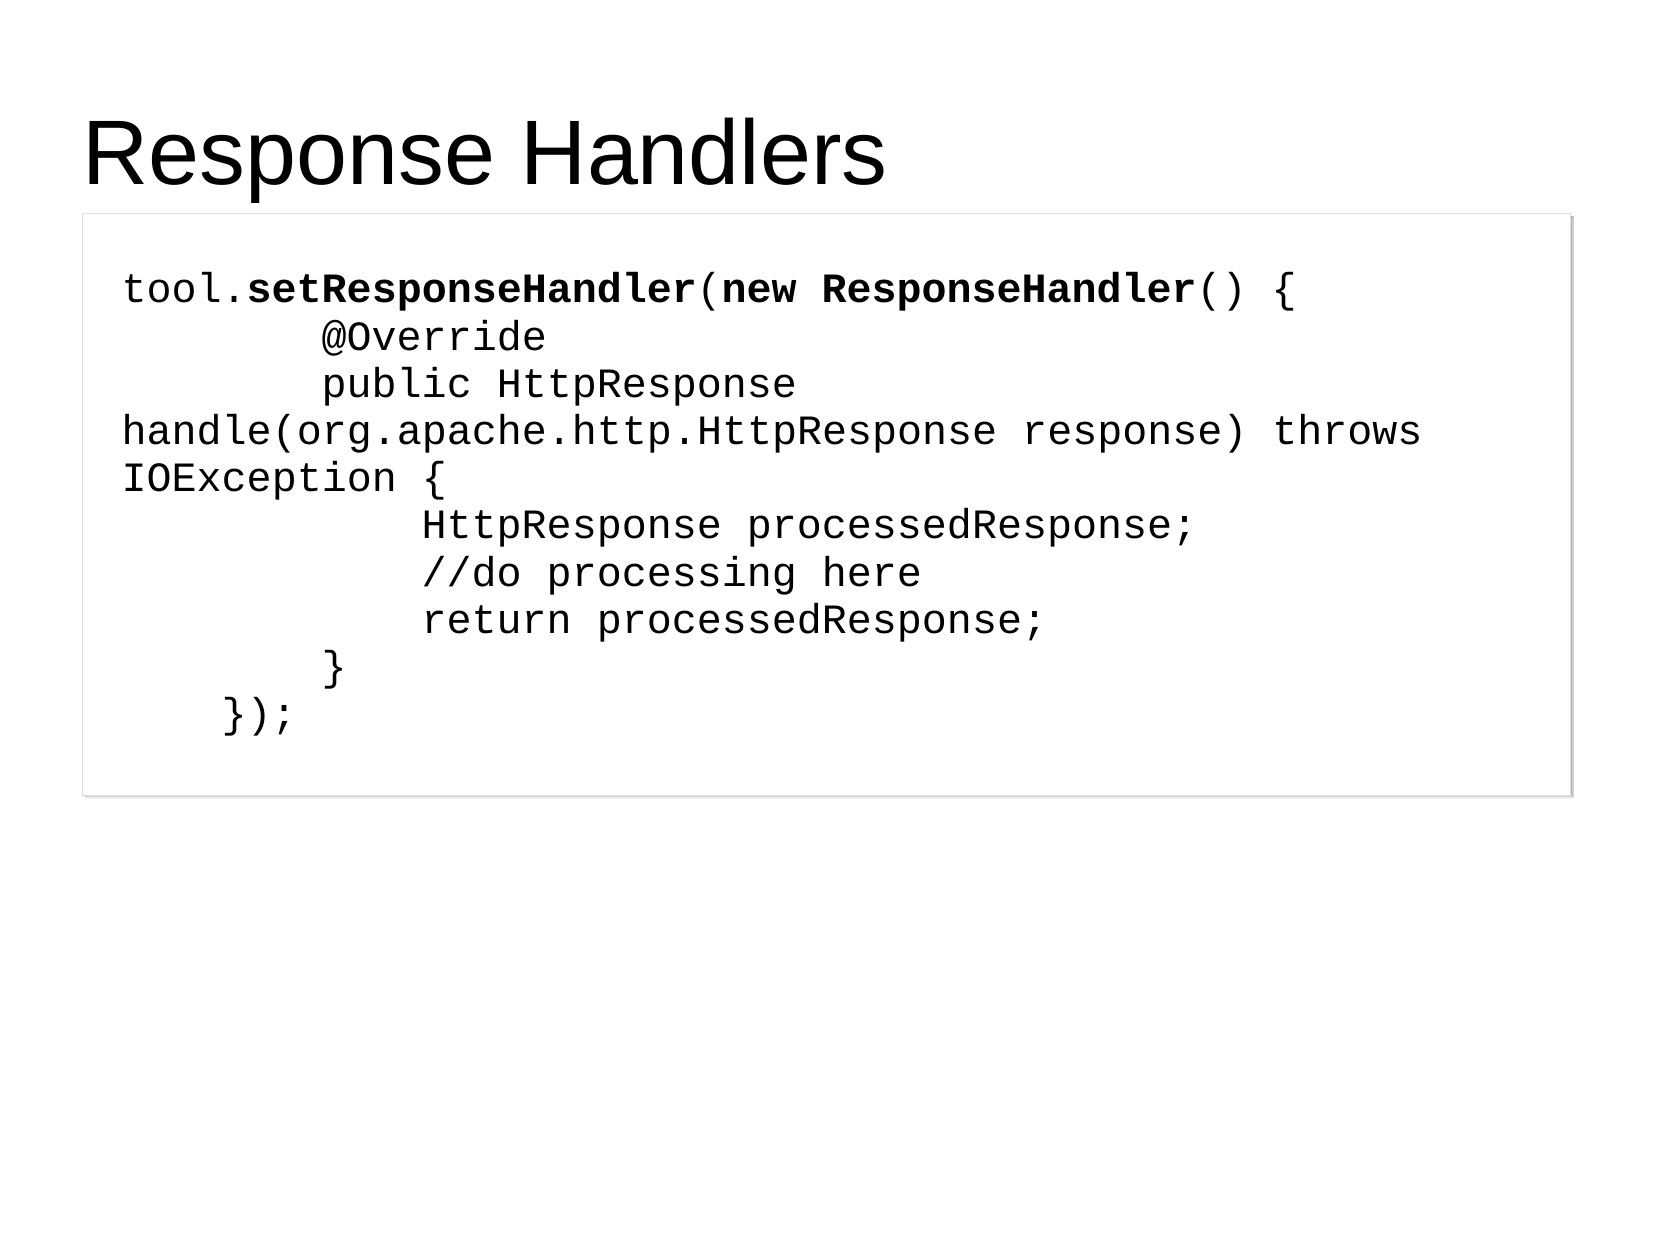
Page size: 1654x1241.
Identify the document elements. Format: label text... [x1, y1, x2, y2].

title Response Handlers [82, 49, 1571, 213]
subtitle tool.setResponseHandler(new ResponseHandler() { @Override public HttpResponse handle(org.apache.http.HttpResponse response) throws IOException { HttpResponse processedResponse; //do processing here return processedResponse; } }); [82, 213, 1571, 796]
